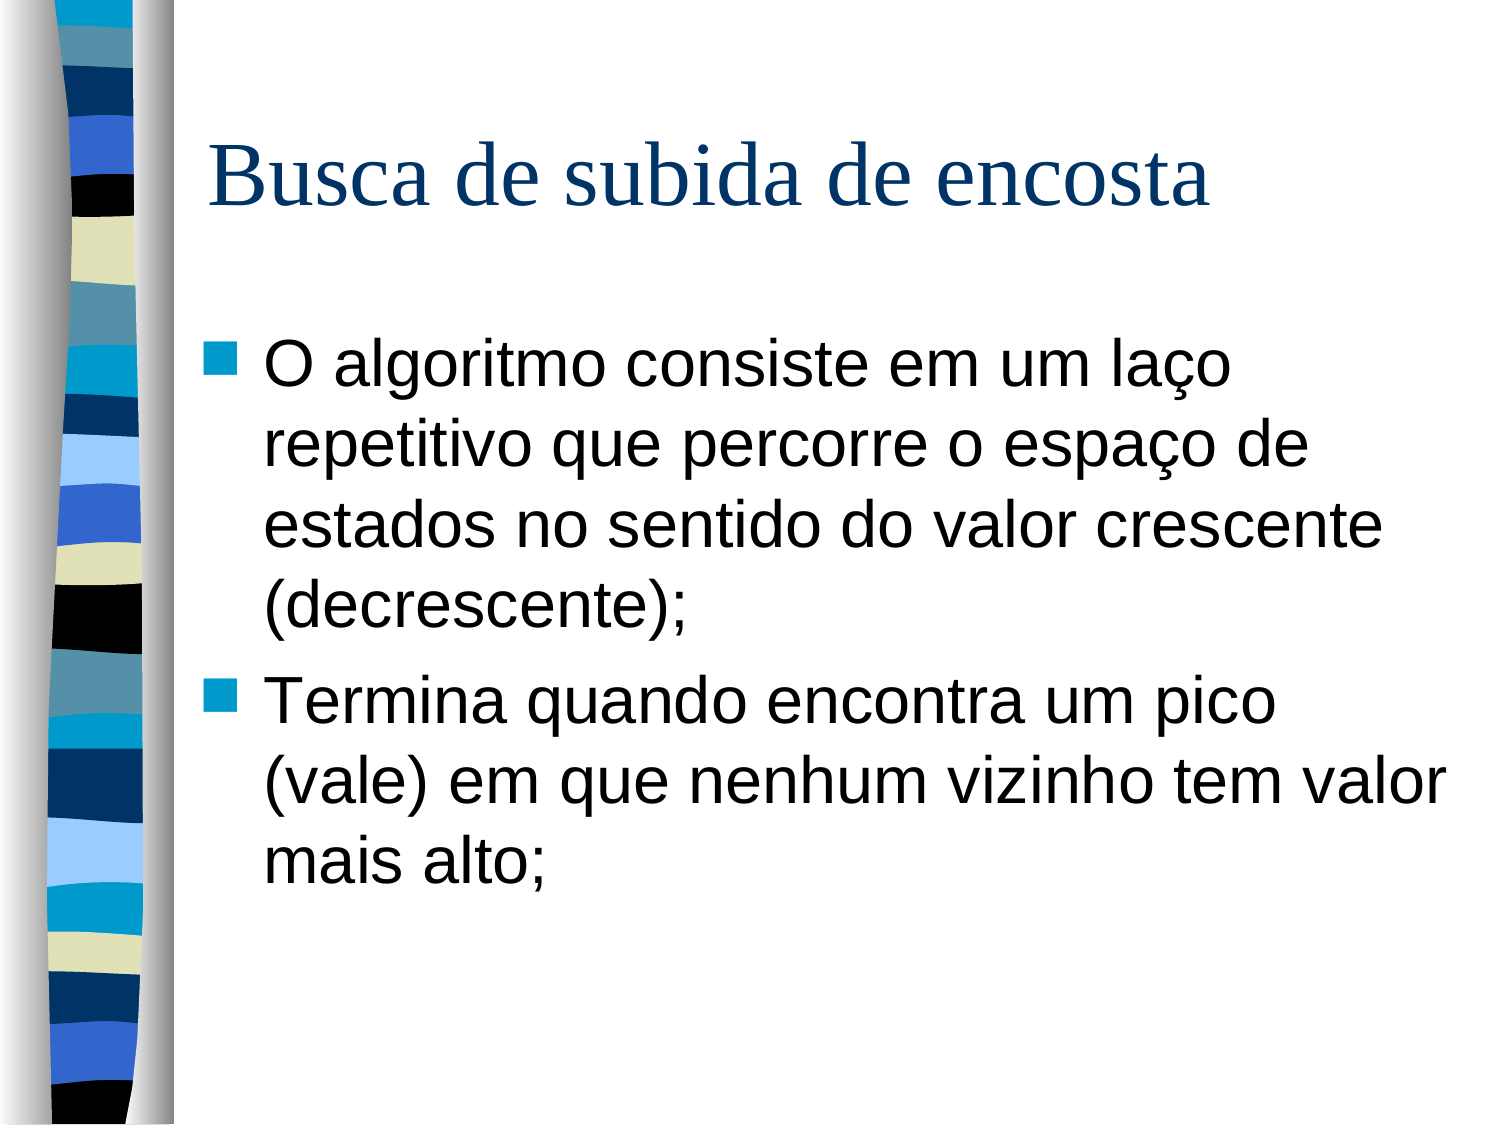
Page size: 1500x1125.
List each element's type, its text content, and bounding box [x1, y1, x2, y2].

list O algoritmo consiste em um laço repetitivo que percorre o espaço de estados no sentido do valor crescente (decrescente); Termina quando encontra um pico (vale) em que nenhum vizinho tem valor mais alto; [192, 312, 1468, 1000]
title Busca de subida de encosta [192, 74, 1468, 263]
